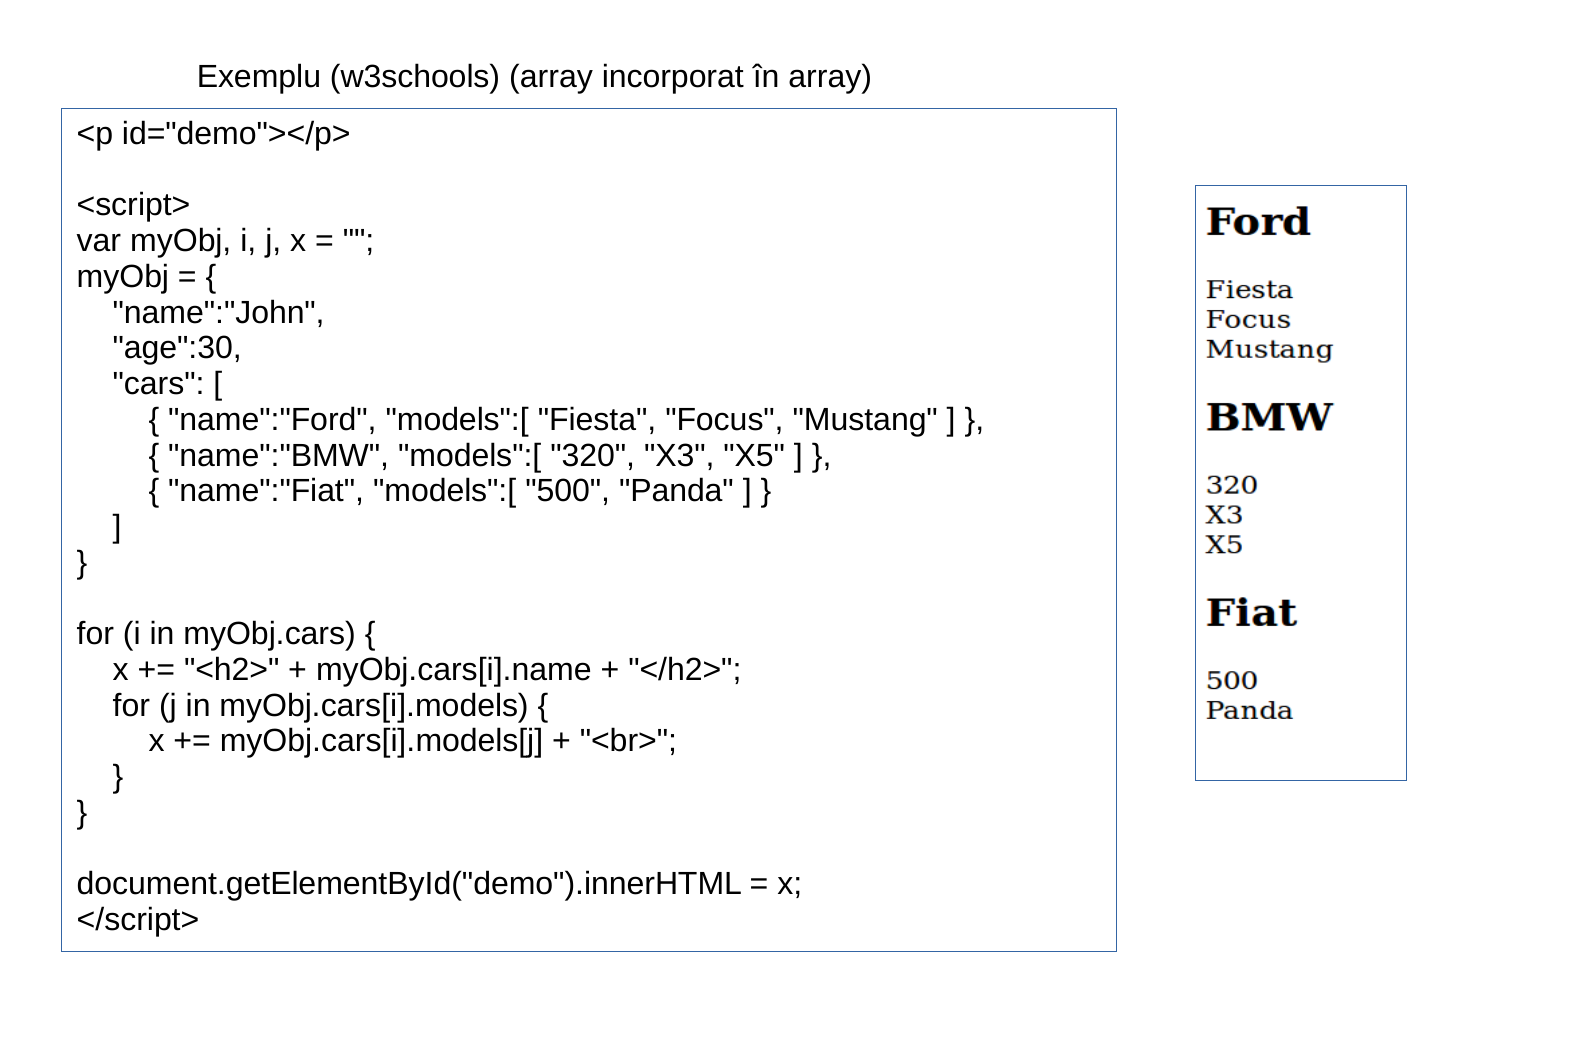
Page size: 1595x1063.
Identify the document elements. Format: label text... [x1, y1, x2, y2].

text_box Exemplu (w3schools) (array incorporat în array) [182, 50, 974, 102]
text_box <p id="demo"></p> <script> var myObj, i, j, x = ""; myObj = { "name":"John", "age":30, "cars": [ { "name":"Ford", "models":[ "Fiesta", "Focus", "Mustang" ] }, { "name":"BMW", "models":[ "320", "X3", "X5" ] }, { "name":"Fiat", "models":[ "500", "Panda" ] } ] } for (i in myObj.cars) { x += "<h2>" + myObj.cars[i].name + "</h2>"; for (j in myObj.cars[i].models) { x += myObj.cars[i].models[j] + "<br>"; } } document.getElementById("demo").innerHTML = x; </script> [61, 108, 1117, 952]
picture [1195, 185, 1407, 781]
